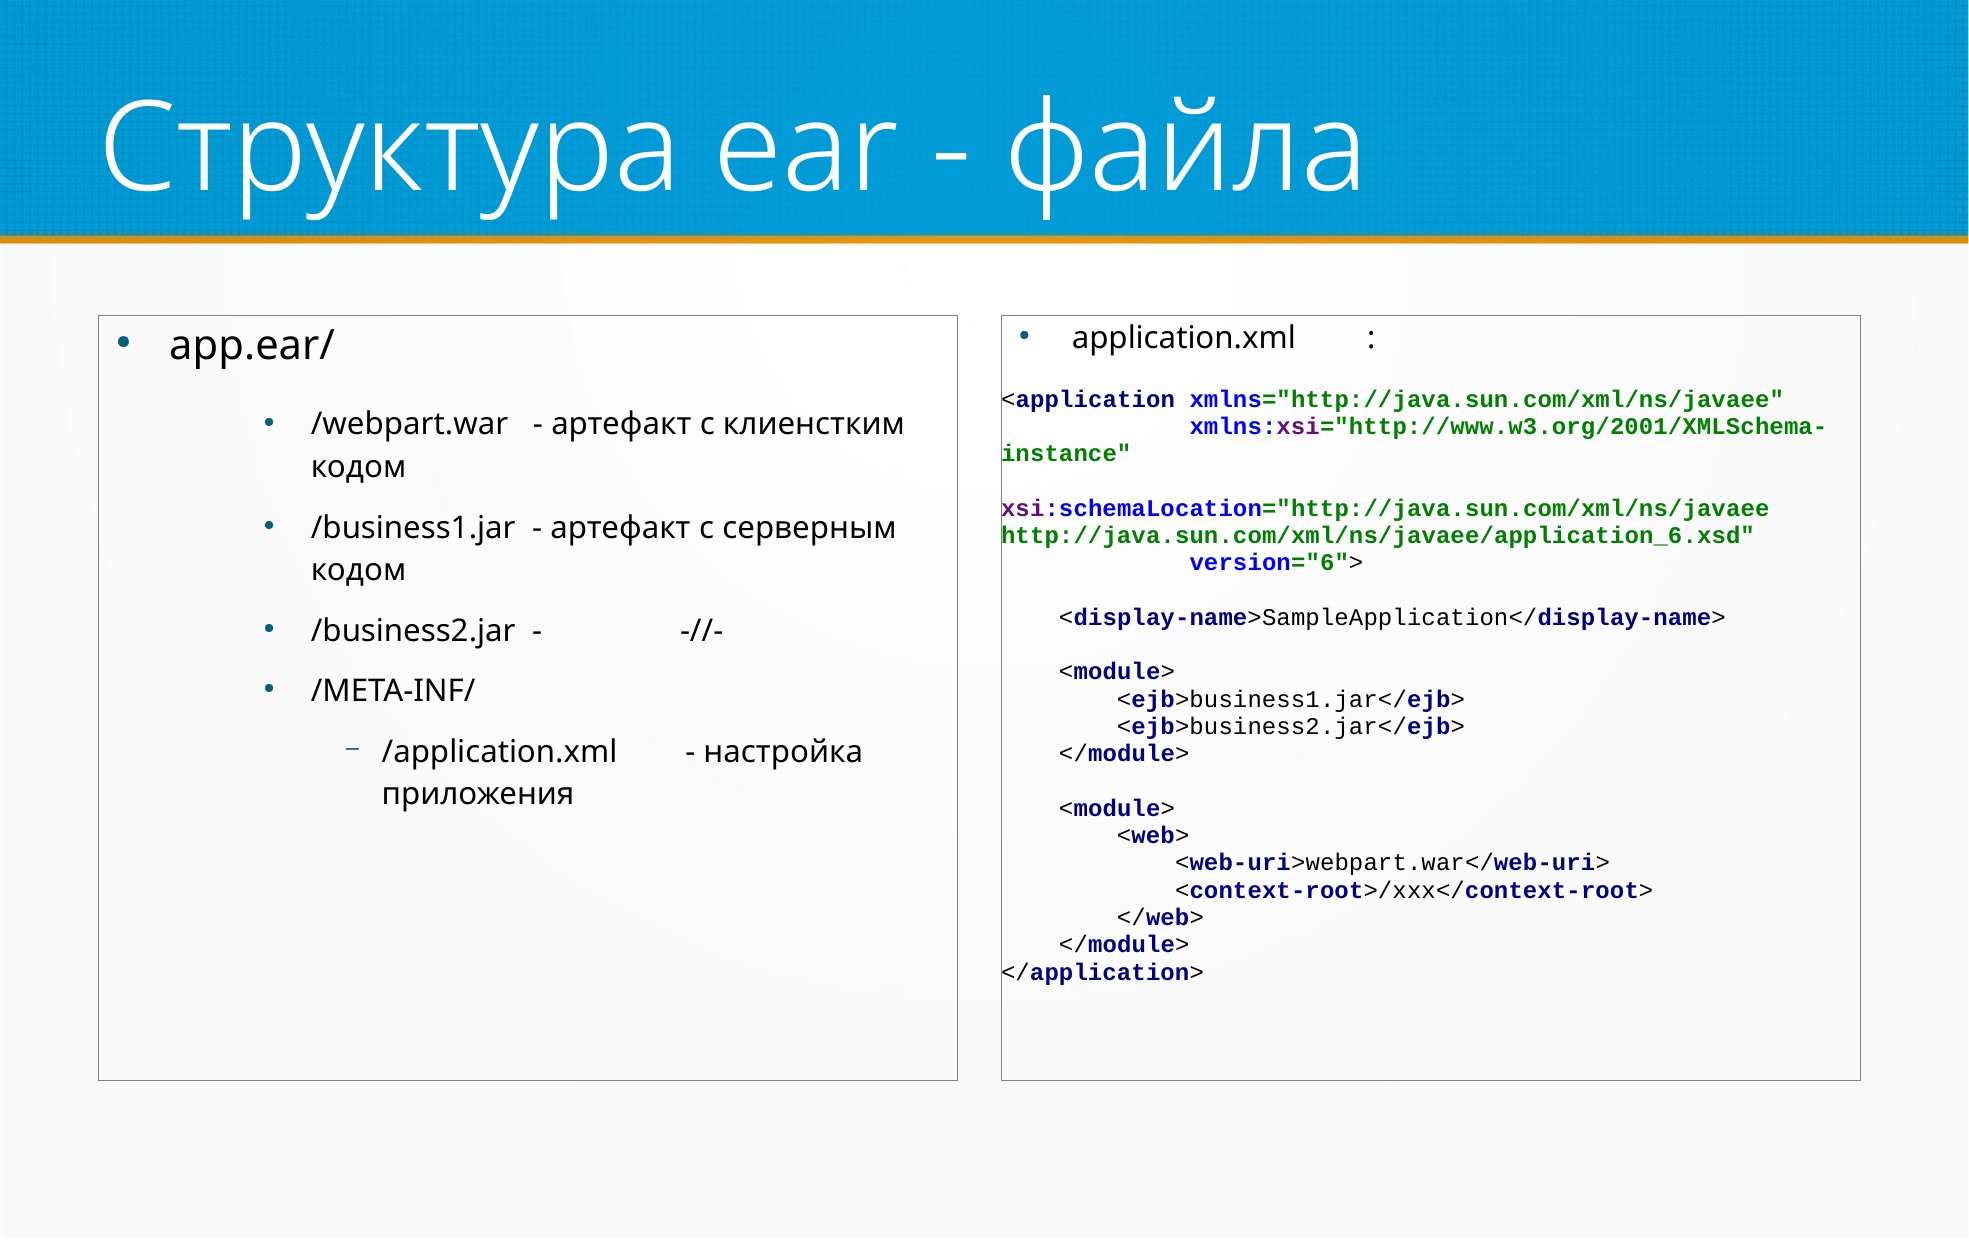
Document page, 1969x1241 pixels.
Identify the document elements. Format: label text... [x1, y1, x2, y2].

list application.xml : <application xmlns="http://java.sun.com/xml/ns/javaee" xmlns:xsi="http://www.w3.org/2001/XMLSchema-instance" xsi:schemaLocation="http://java.sun.com/xml/ns/javaee http://java.sun.com/xml/ns/javaee/application_6.xsd" version="6"> <display-name>SampleApplication</display-name> <module> <ejb>business1.jar</ejb> <ejb>business2.jar</ejb> </module> <module> <web> <web-uri>webpart.war</web-uri> <context-root>/xxx</context-root> </web> </module> </application> [1001, 315, 1861, 1081]
title Структура ear - файла [98, 19, 1870, 227]
list app.ear/ /webpart.war - артефакт с клиенстким кодом /business1.jar - артефакт с серверным кодом /business2.jar - -//- /META-INF/ /application.xml - настройка приложения [98, 315, 958, 1081]
picture [0, 233, 1969, 1241]
